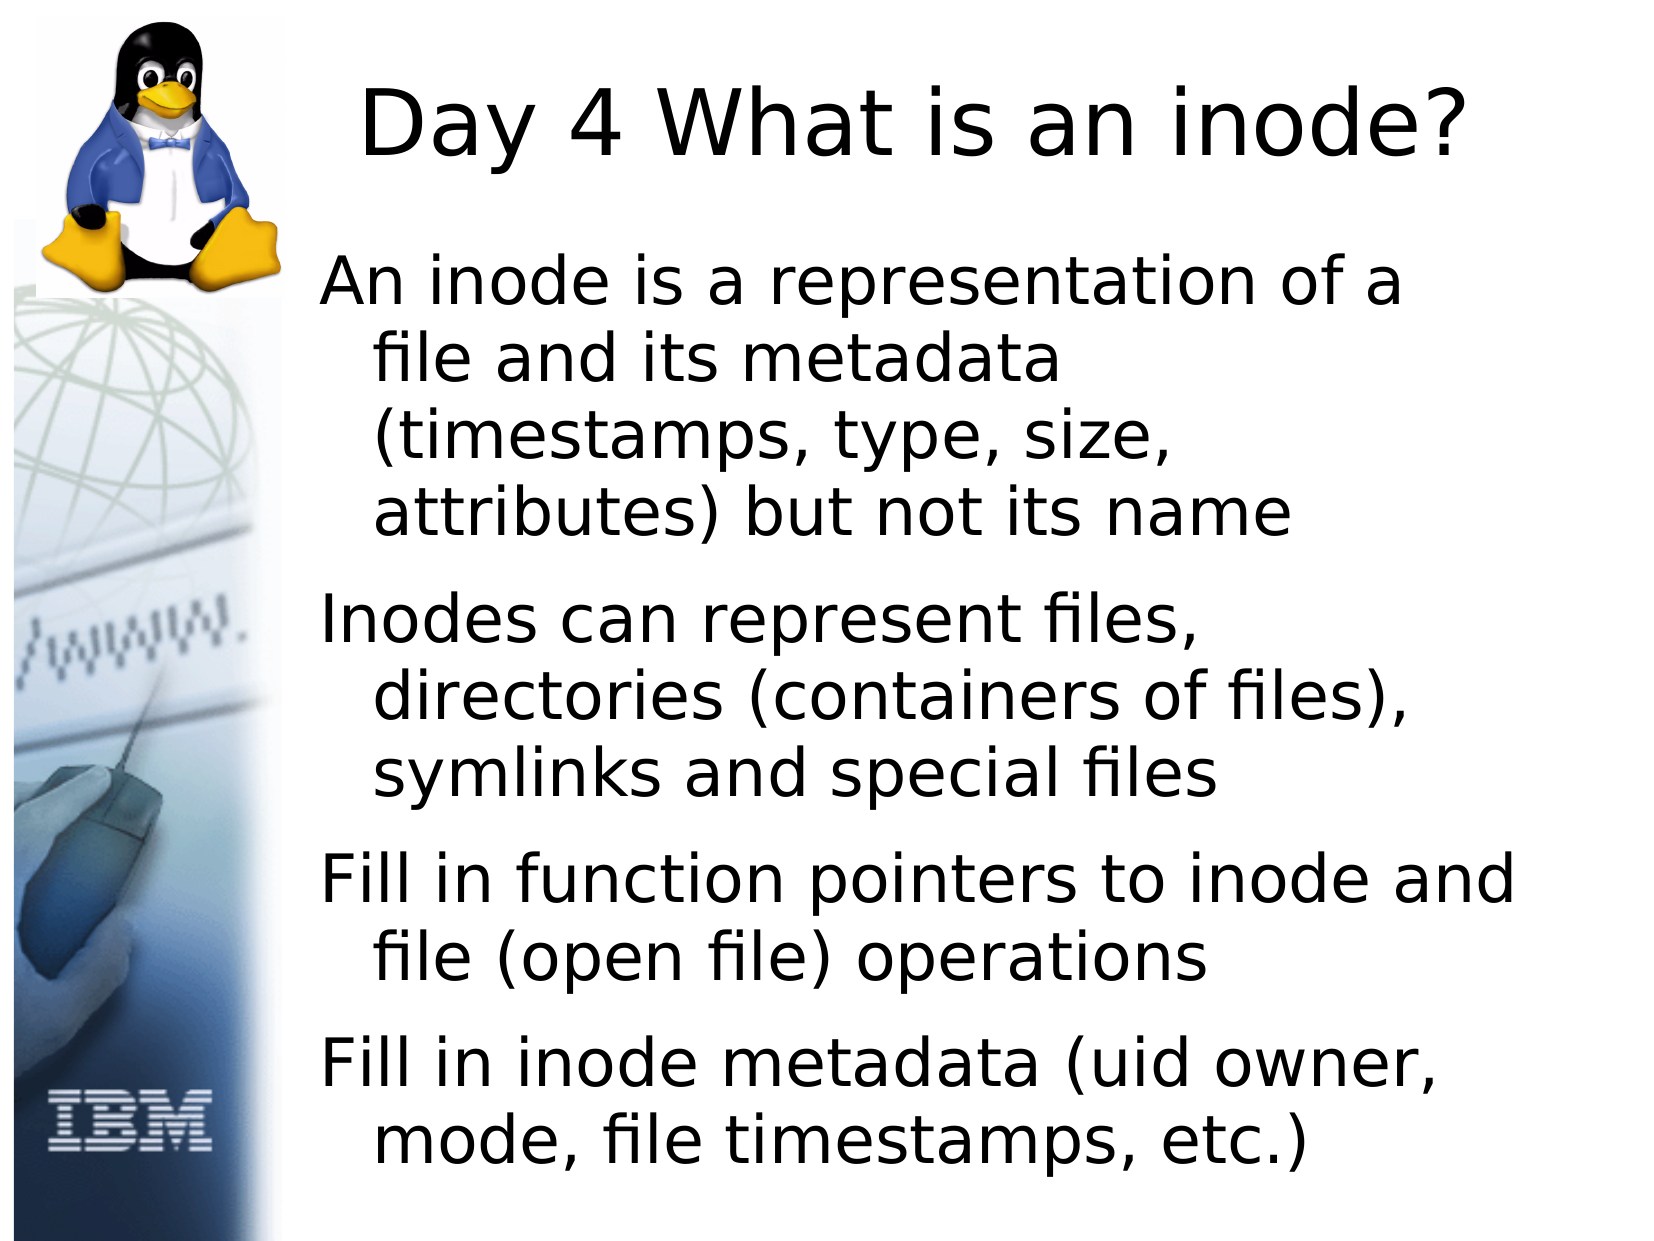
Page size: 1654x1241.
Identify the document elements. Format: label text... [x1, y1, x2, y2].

title Day 4 What is an inode? [301, 39, 1528, 209]
list An inode is a representation of a file and its metadata (timestamps, type, size, attributes) but not its name Inodes can represent files, directories (containers of files), symlinks and special files Fill in function pointers to inode and file (open file) operations Fill in inode metadata (uid owner, mode, file timestamps, etc.) [301, 243, 1520, 1182]
